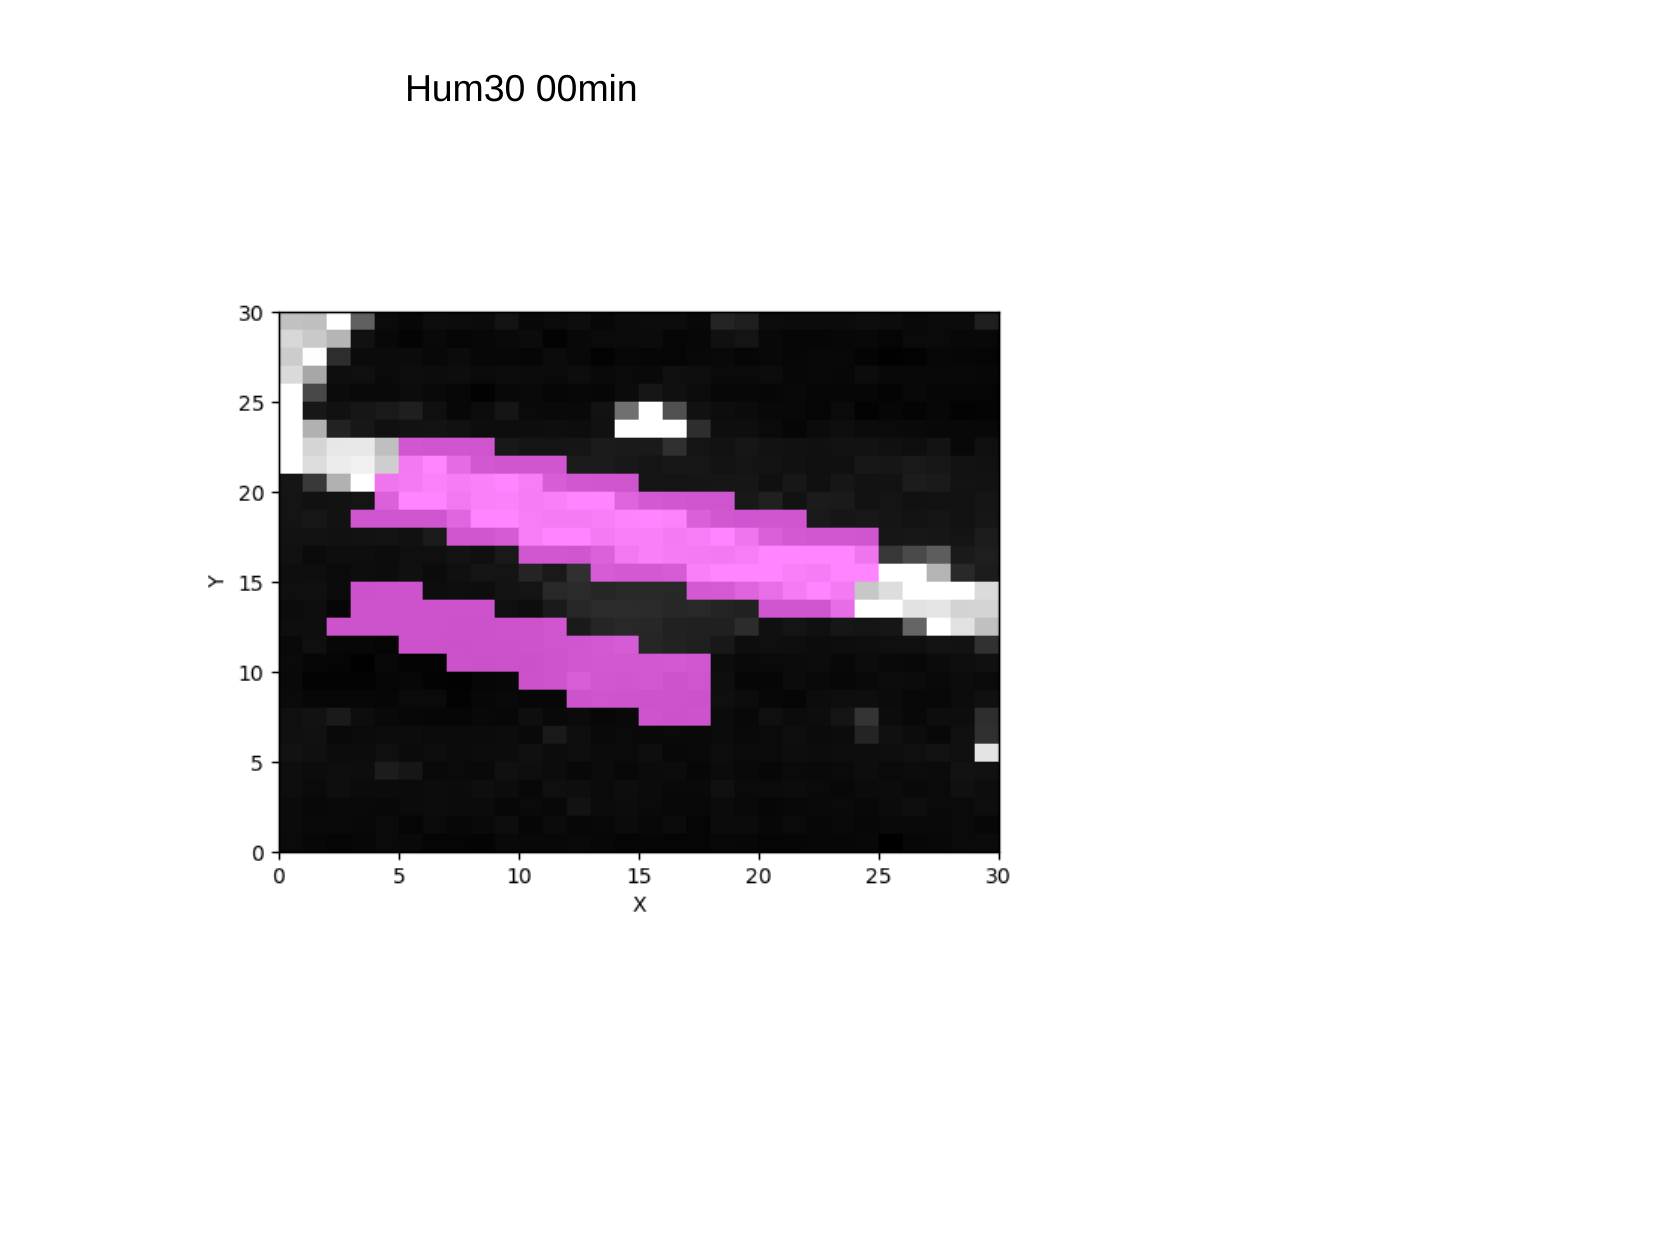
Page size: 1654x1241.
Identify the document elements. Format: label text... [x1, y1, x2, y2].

picture [135, 240, 1095, 961]
text_box Hum30 00min [390, 60, 653, 117]
